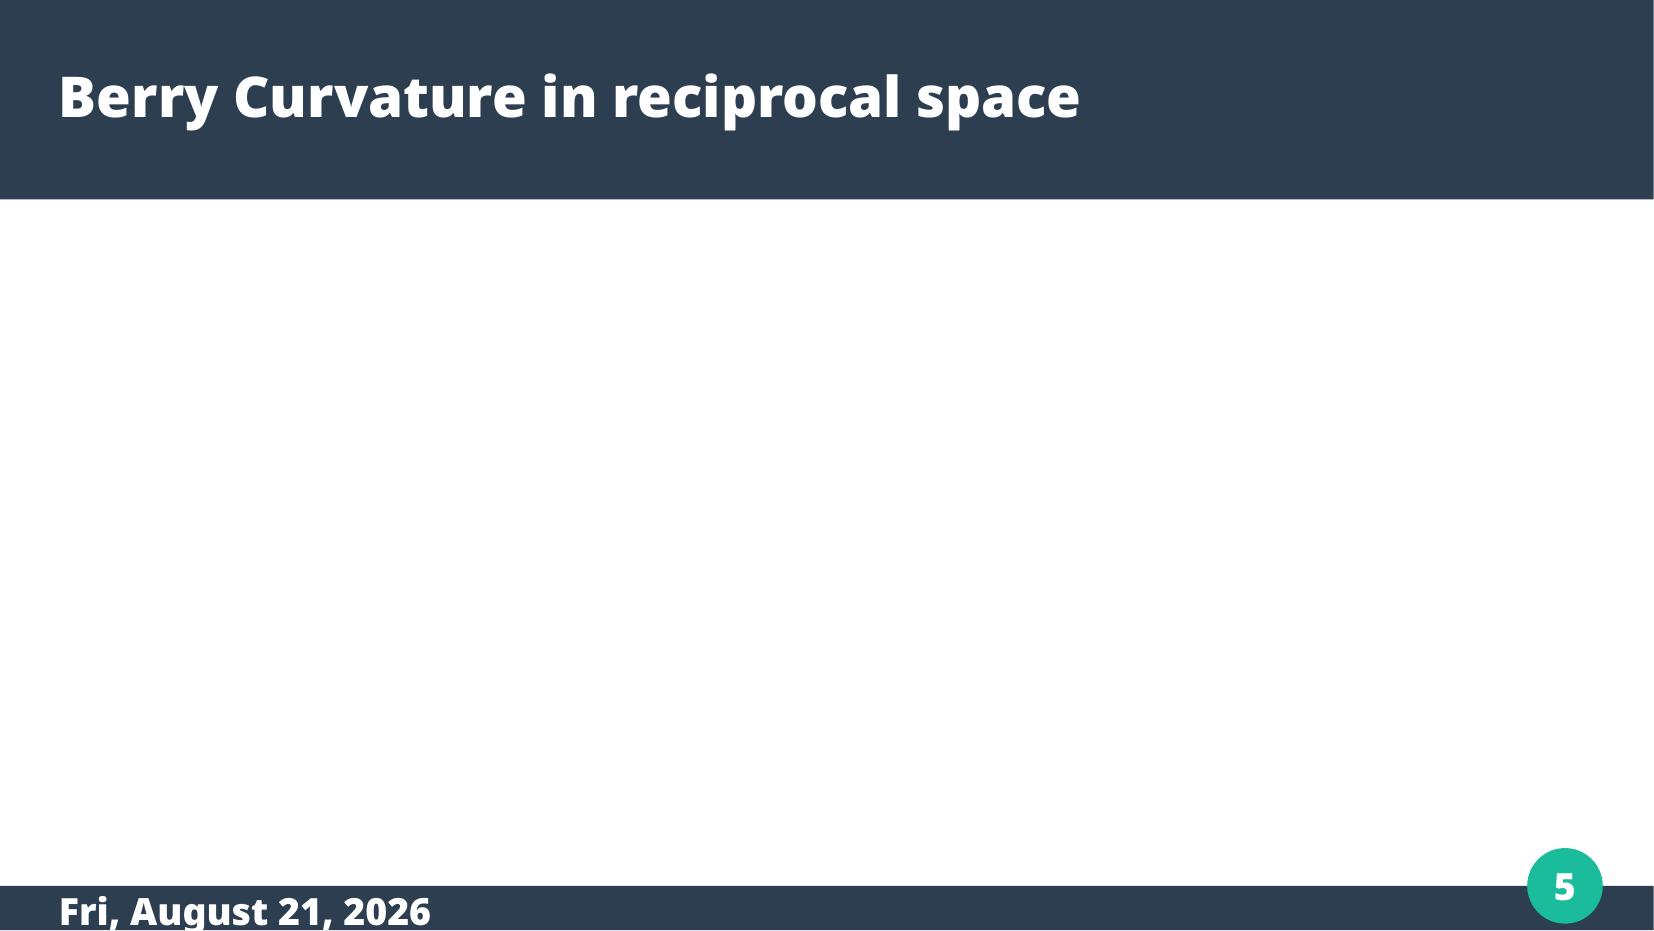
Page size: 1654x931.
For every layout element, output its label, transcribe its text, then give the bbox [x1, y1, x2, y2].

title Berry Curvature in reciprocal space [59, 37, 1595, 155]
